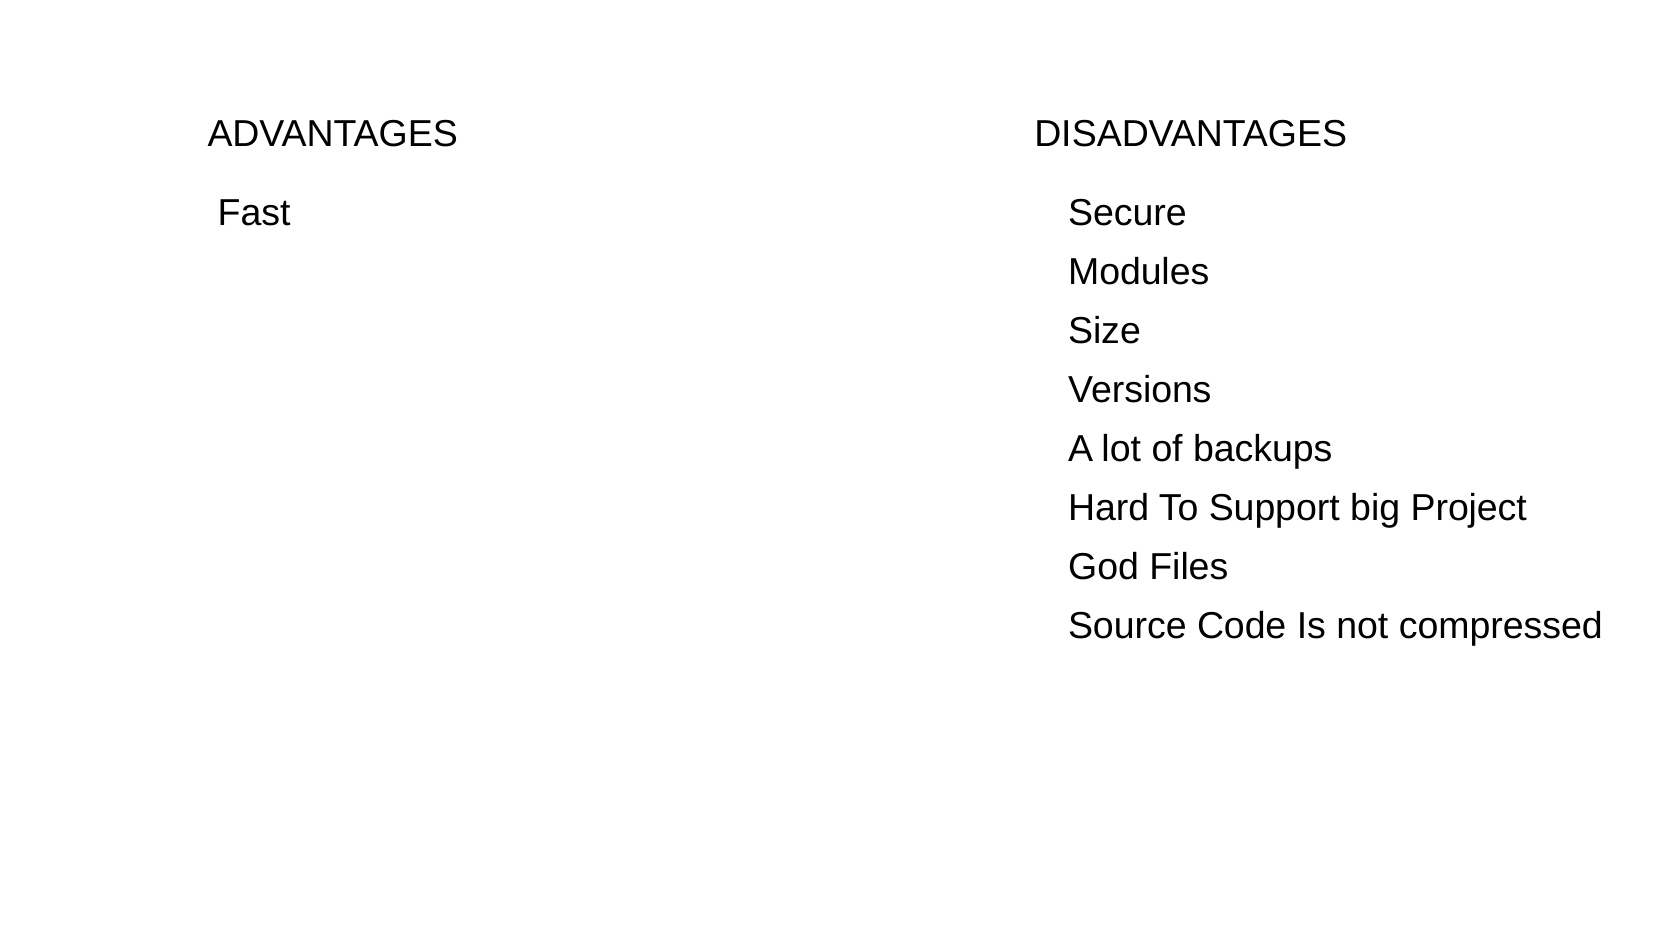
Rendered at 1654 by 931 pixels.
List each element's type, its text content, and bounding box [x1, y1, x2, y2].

text_box Size [1053, 301, 1156, 359]
text_box A lot of backups [1053, 419, 1348, 477]
text_box Hard To Support big Project [1053, 478, 1553, 536]
text_box Modules [1053, 242, 1225, 300]
text_box Source Code Is not compressed [1053, 597, 1618, 654]
text_box God Files [1053, 537, 1244, 595]
text_box Fast [202, 183, 306, 241]
text_box DISADVANTAGES [1019, 105, 1432, 211]
text_box Secure [1053, 183, 1202, 241]
text_box ADVANTAGES [192, 105, 605, 211]
text_box Versions [1053, 360, 1227, 418]
